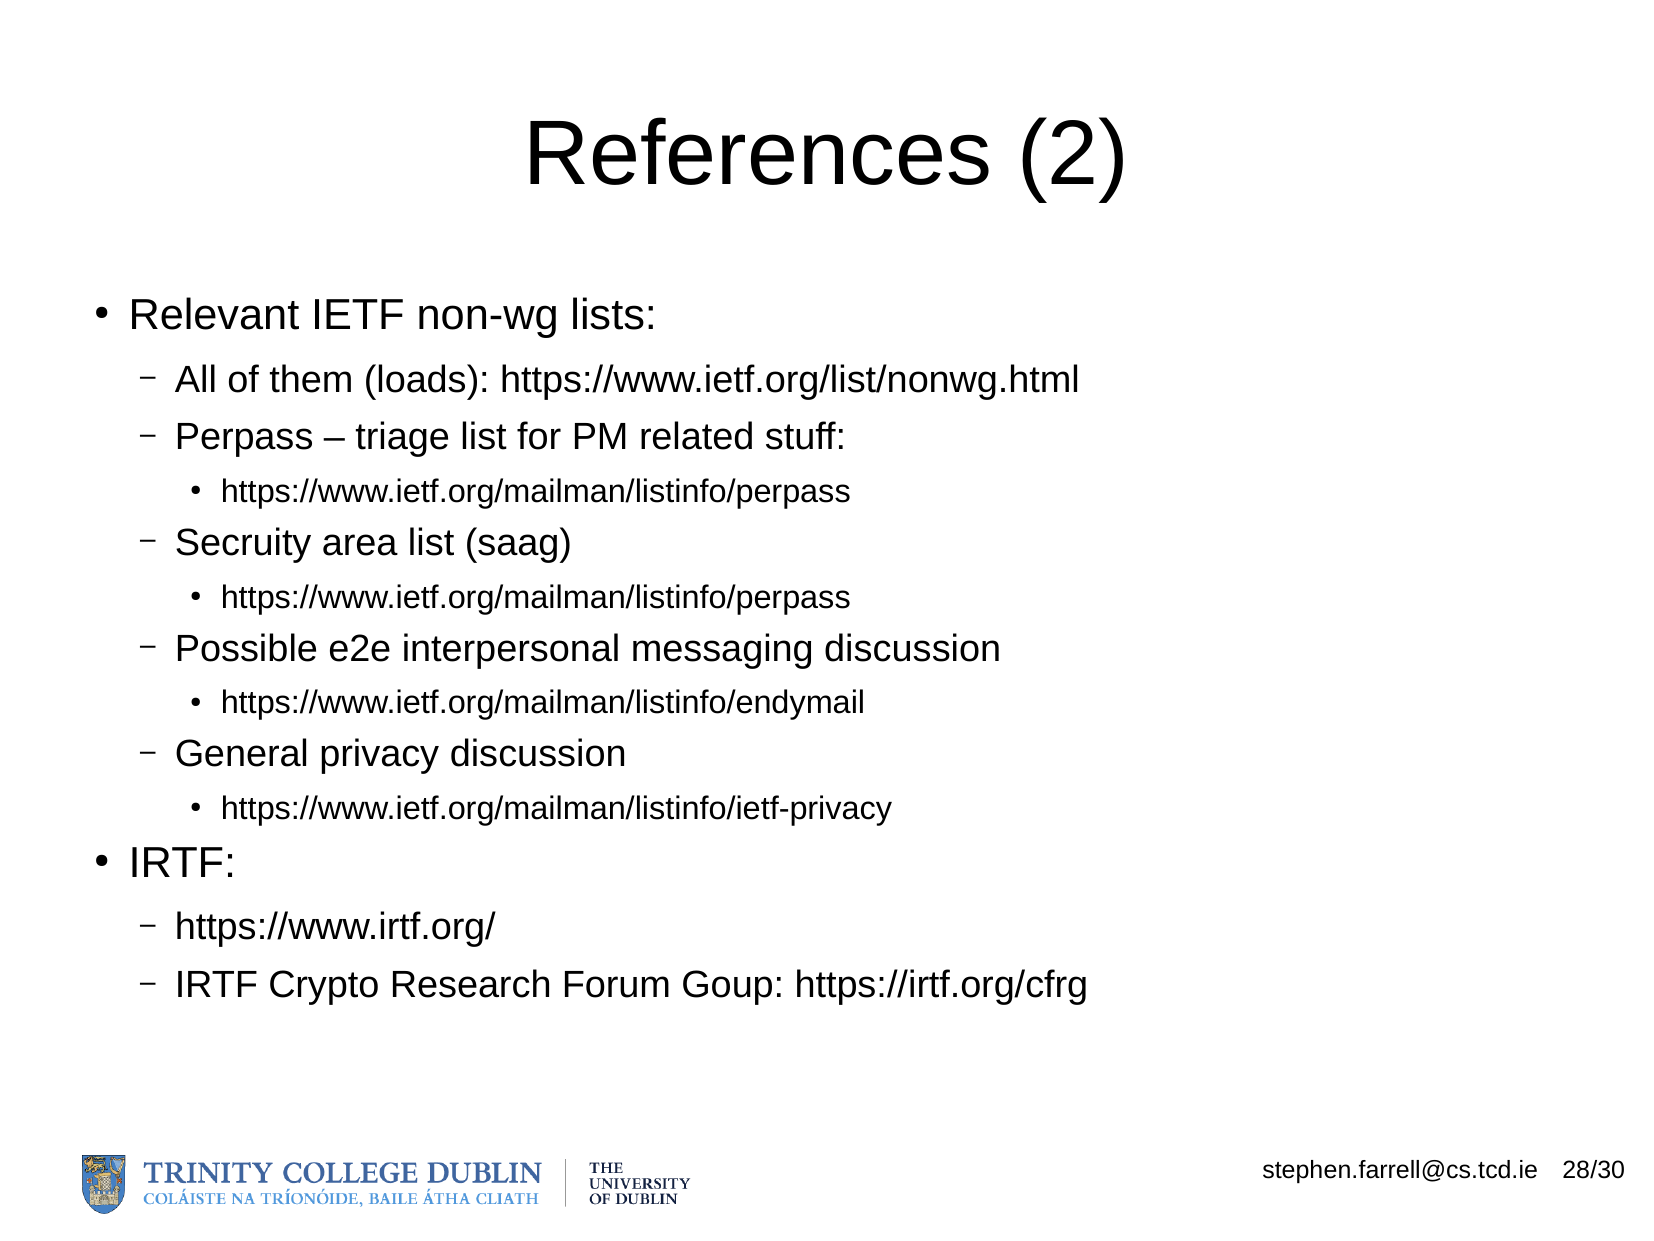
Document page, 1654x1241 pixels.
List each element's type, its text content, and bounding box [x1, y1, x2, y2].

list Relevant IETF non-wg lists: All of them (loads): https://www.ietf.org/list/nonwg.html Perpass – triage list for PM related stuff: https://www.ietf.org/mailman/listinfo/perpass Secruity area list (saag) https://www.ietf.org/mailman/listinfo/perpass Possible e2e interpersonal messaging discussion https://www.ietf.org/mailman/listinfo/endymail General privacy discussion https://www.ietf.org/mailman/listinfo/ietf-privacy IRTF: https://www.irtf.org/ IRTF Crypto Research Forum Goup: https://irtf.org/cfrg [82, 290, 1571, 1010]
title References (2) [82, 49, 1571, 257]
picture [82, 1155, 694, 1214]
